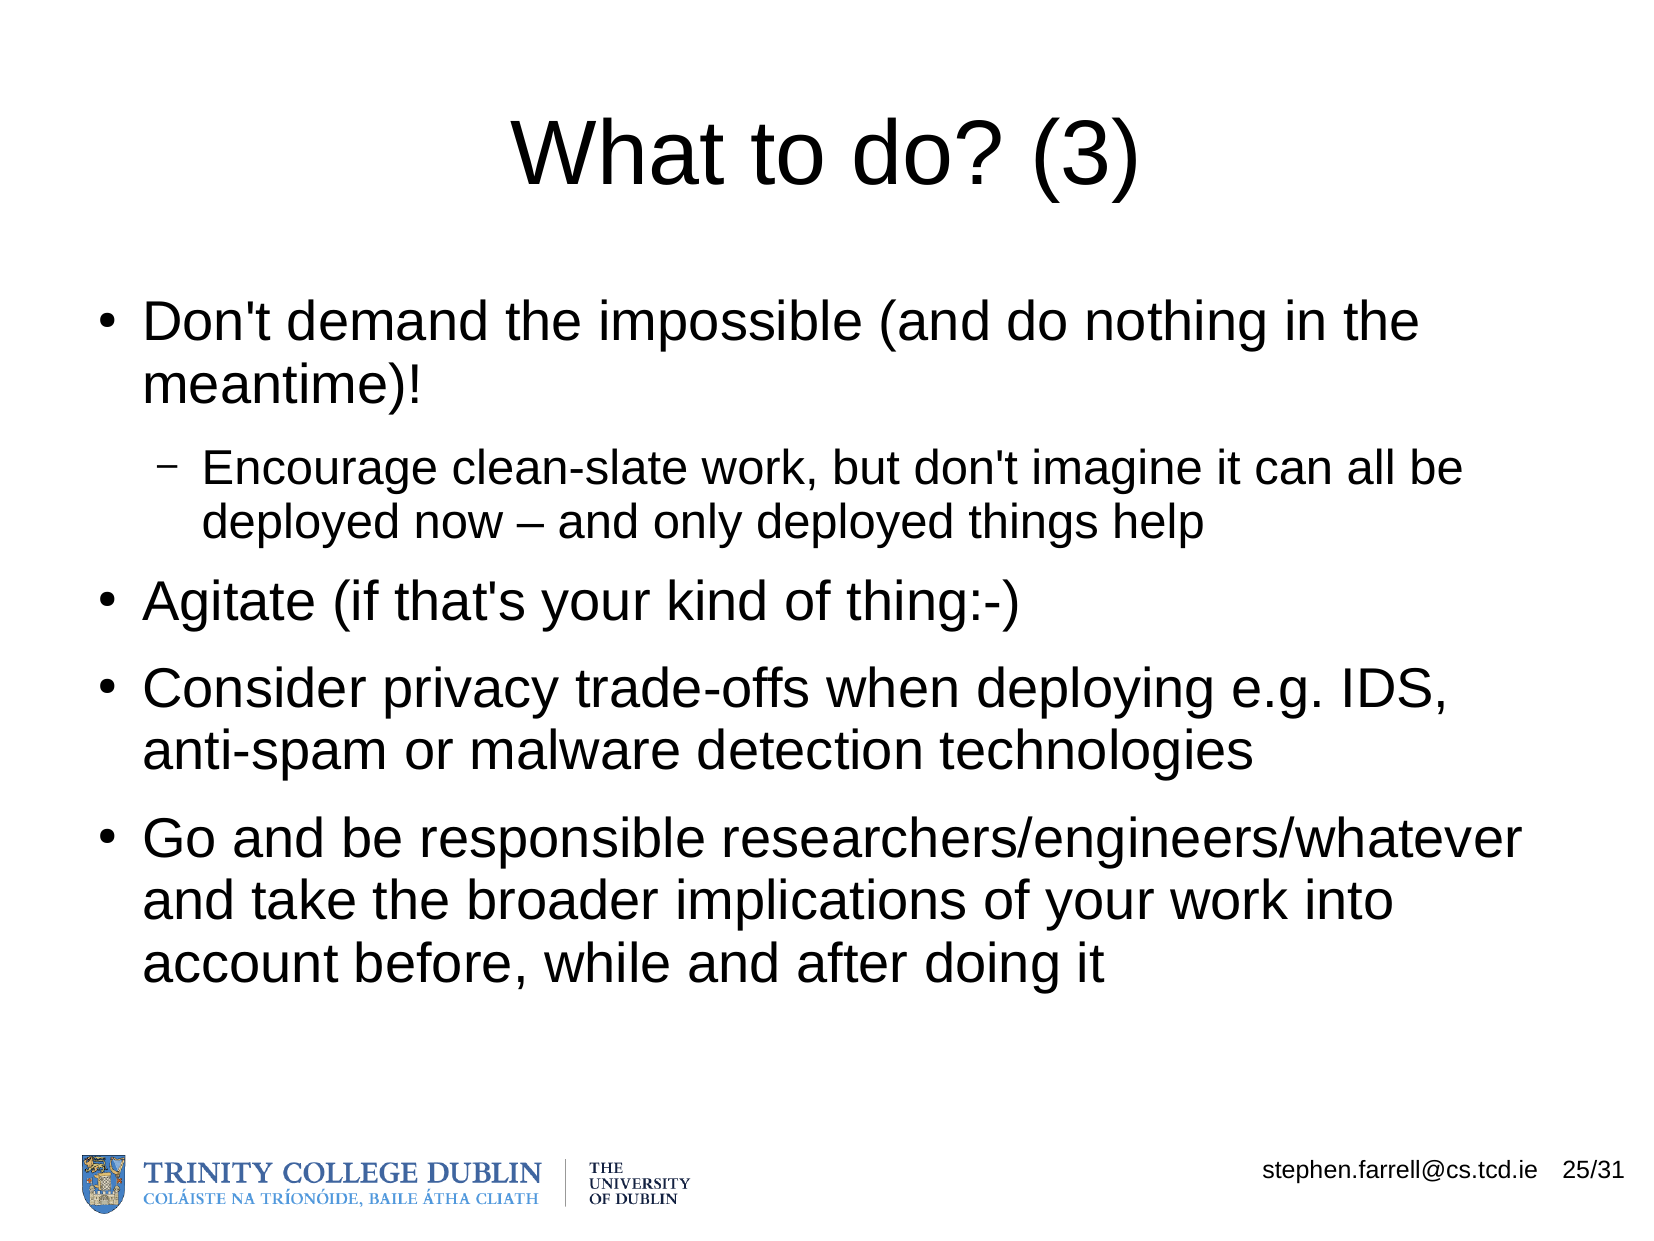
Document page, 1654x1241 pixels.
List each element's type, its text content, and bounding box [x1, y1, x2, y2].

title What to do? (3) [82, 49, 1571, 257]
picture [82, 1155, 694, 1214]
list Don't demand the impossible (and do nothing in the meantime)! Encourage clean-slate work, but don't imagine it can all be deployed now – and only deployed things help Agitate (if that's your kind of thing:-) Consider privacy trade-offs when deploying e.g. IDS, anti-spam or malware detection technologies Go and be responsible researchers/engineers/whatever and take the broader implications of your work into account before, while and after doing it [82, 290, 1571, 1010]
